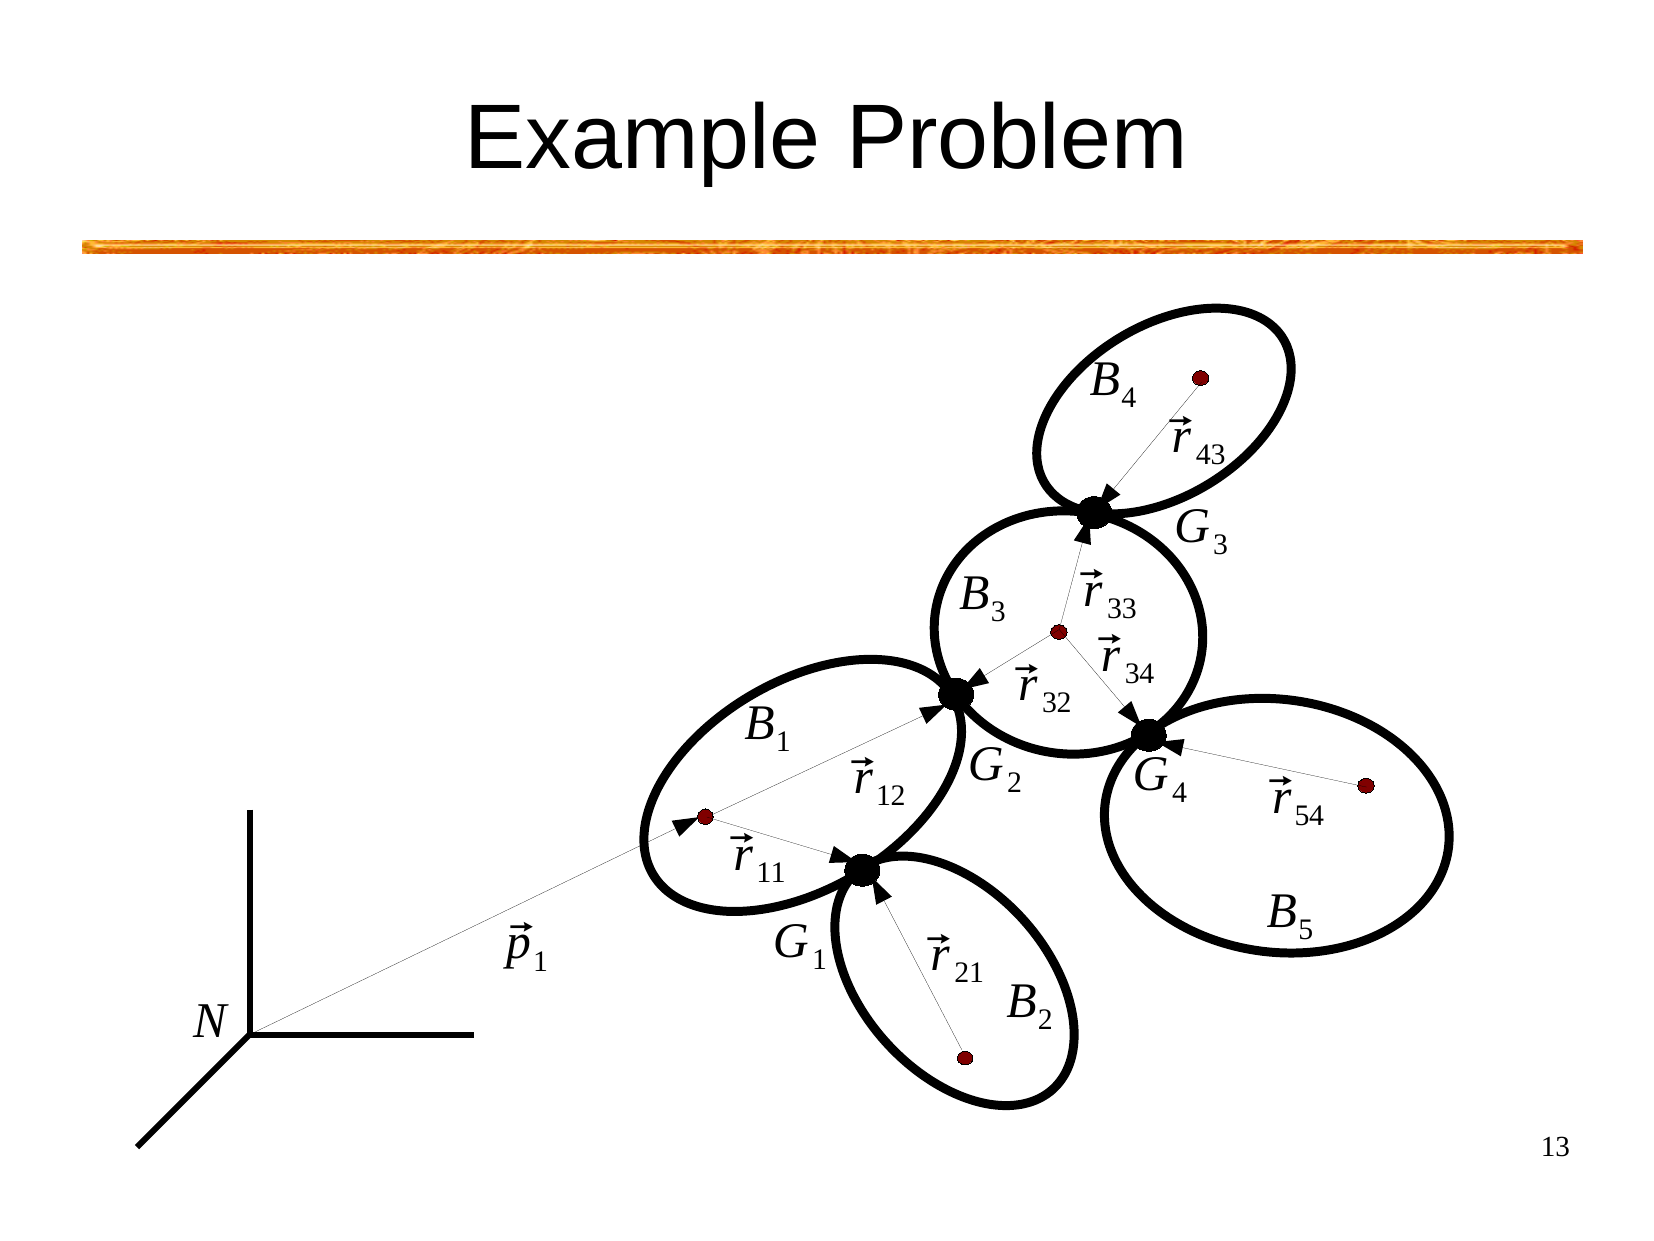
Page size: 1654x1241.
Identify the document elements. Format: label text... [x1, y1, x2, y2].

chart [948, 565, 1012, 629]
chart [1168, 499, 1234, 562]
chart [843, 749, 913, 813]
chart [1261, 769, 1331, 832]
chart [492, 915, 554, 978]
chart [1090, 627, 1160, 691]
chart [733, 695, 797, 759]
title Example Problem [82, 49, 1571, 226]
chart [1161, 409, 1232, 472]
text_box [643, 308, 1450, 1106]
chart [1126, 747, 1194, 810]
chart [1072, 562, 1143, 626]
chart [919, 927, 990, 990]
chart [1256, 883, 1319, 947]
chart [766, 914, 833, 977]
chart [722, 826, 792, 890]
picture [82, 240, 1583, 254]
chart [995, 973, 1059, 1037]
chart [1079, 352, 1143, 415]
text_box N [178, 985, 242, 1056]
chart [1007, 657, 1078, 720]
chart [961, 737, 1028, 800]
